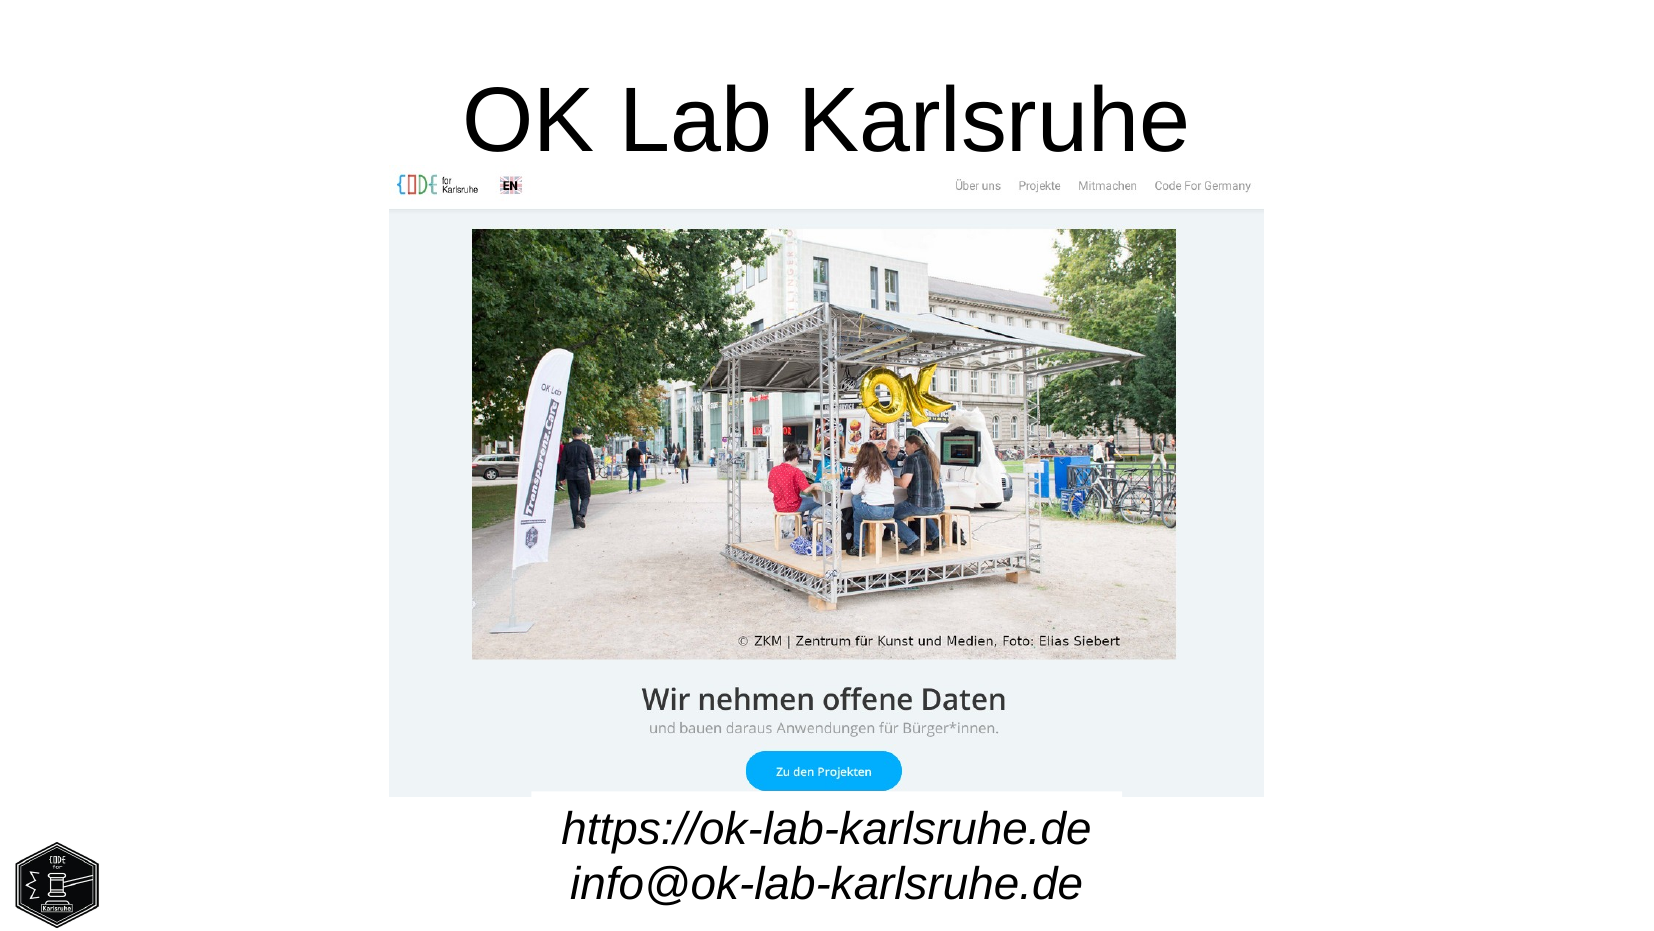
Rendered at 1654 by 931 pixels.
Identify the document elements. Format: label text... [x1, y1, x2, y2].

picture [818, 768, 827, 775]
text_box OK Lab Karlsruhe [82, 37, 1571, 193]
picture [777, 768, 782, 776]
picture [794, 768, 812, 776]
picture [858, 770, 867, 776]
picture [831, 768, 857, 778]
text_box https://ok-lab-karlsruhe.de info@ok-lab-karlsruhe.de [531, 791, 1123, 922]
picture [389, 165, 1264, 797]
picture [6, 839, 107, 930]
